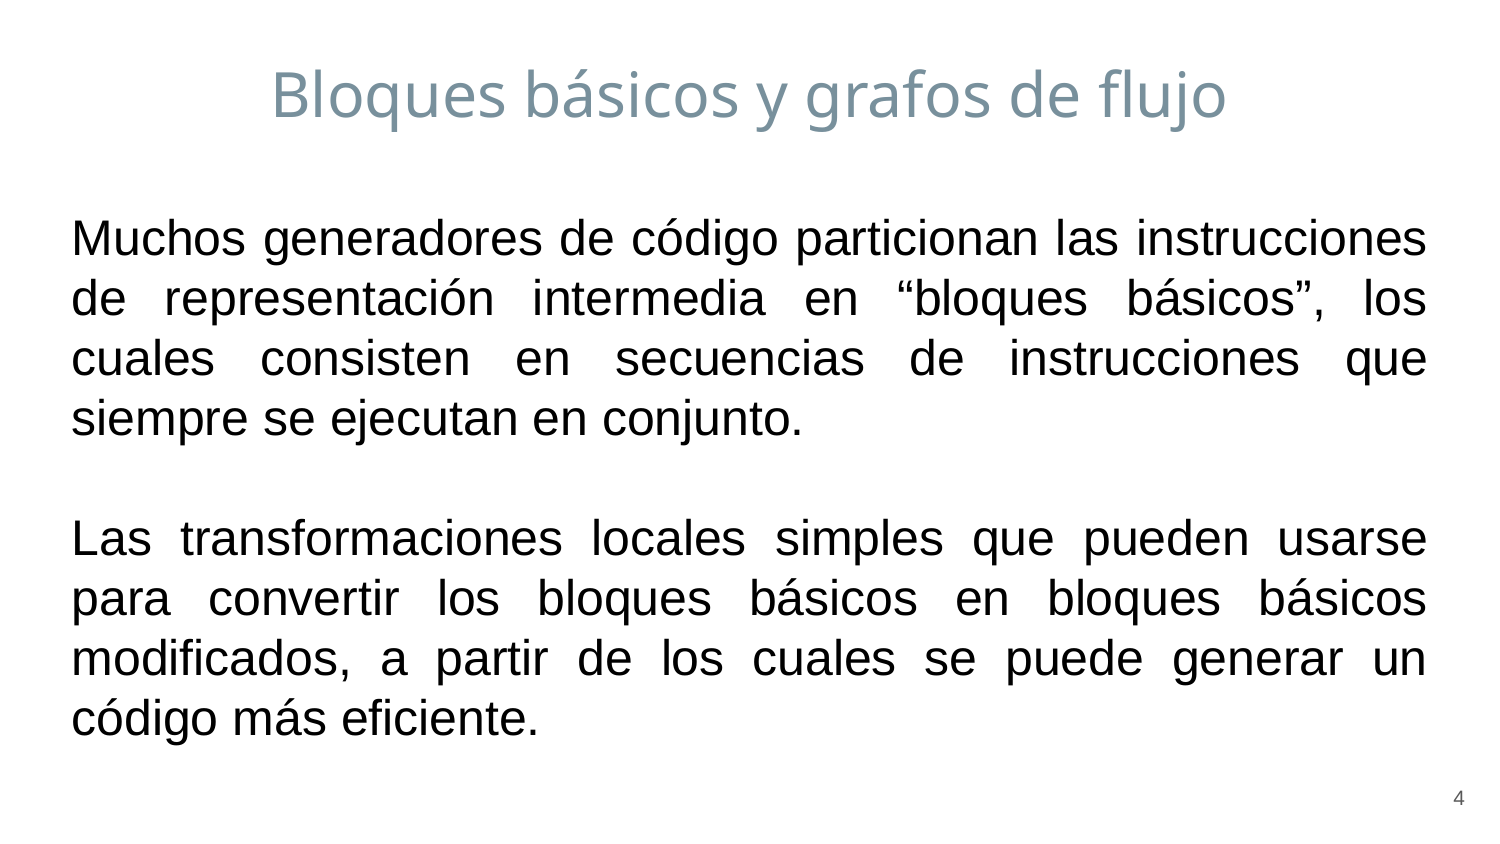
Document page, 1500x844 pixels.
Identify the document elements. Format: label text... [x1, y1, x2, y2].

subtitle Bloques básicos y grafos de flujo [51, 39, 1449, 170]
text_box Muchos generadores de código particionan las instrucciones de representación intermedia en “bloques básicos”, los cuales consisten en secuencias de instrucciones que siempre se ejecutan en conjunto. Las transformaciones locales simples que pueden usarse para convertir los bloques básicos en bloques básicos modificados, a partir de los cuales se puede generar un código más eficiente. [56, 190, 1444, 728]
slide_number <number> [1389, 764, 1480, 830]
